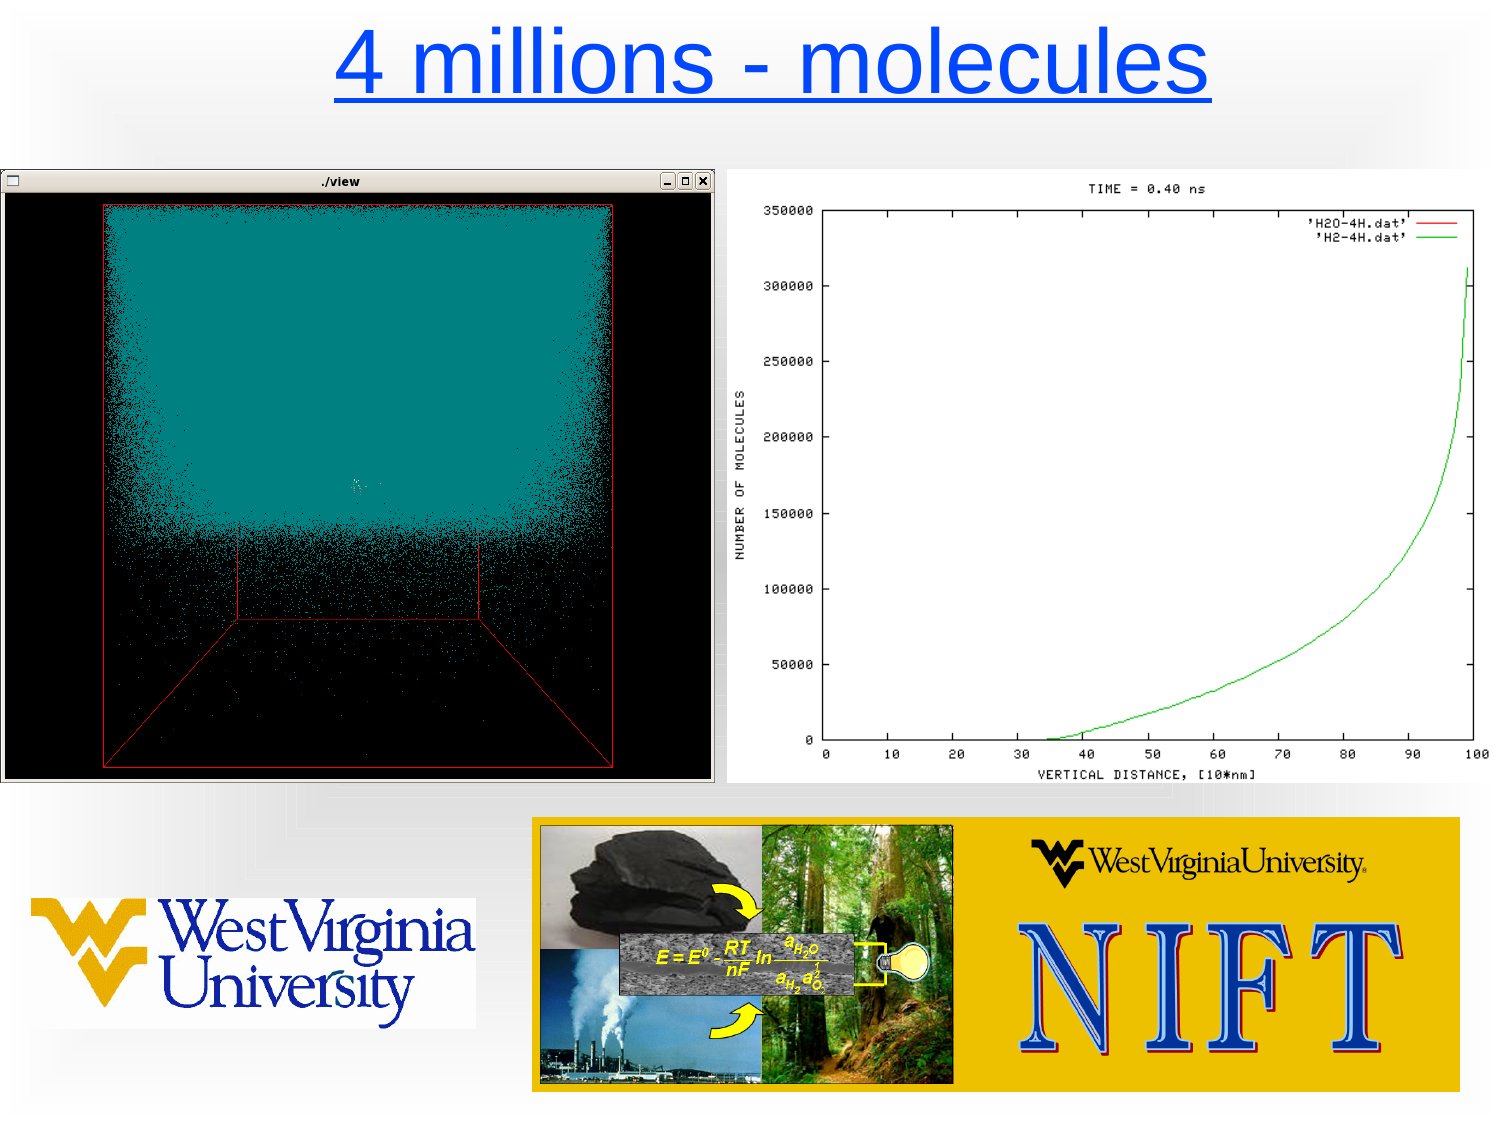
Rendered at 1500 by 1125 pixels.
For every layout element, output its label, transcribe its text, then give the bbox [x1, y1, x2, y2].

picture [727, 169, 1497, 783]
picture [0, 169, 715, 783]
picture [532, 817, 1460, 1092]
title 4 millions - molecules [135, 10, 1411, 113]
